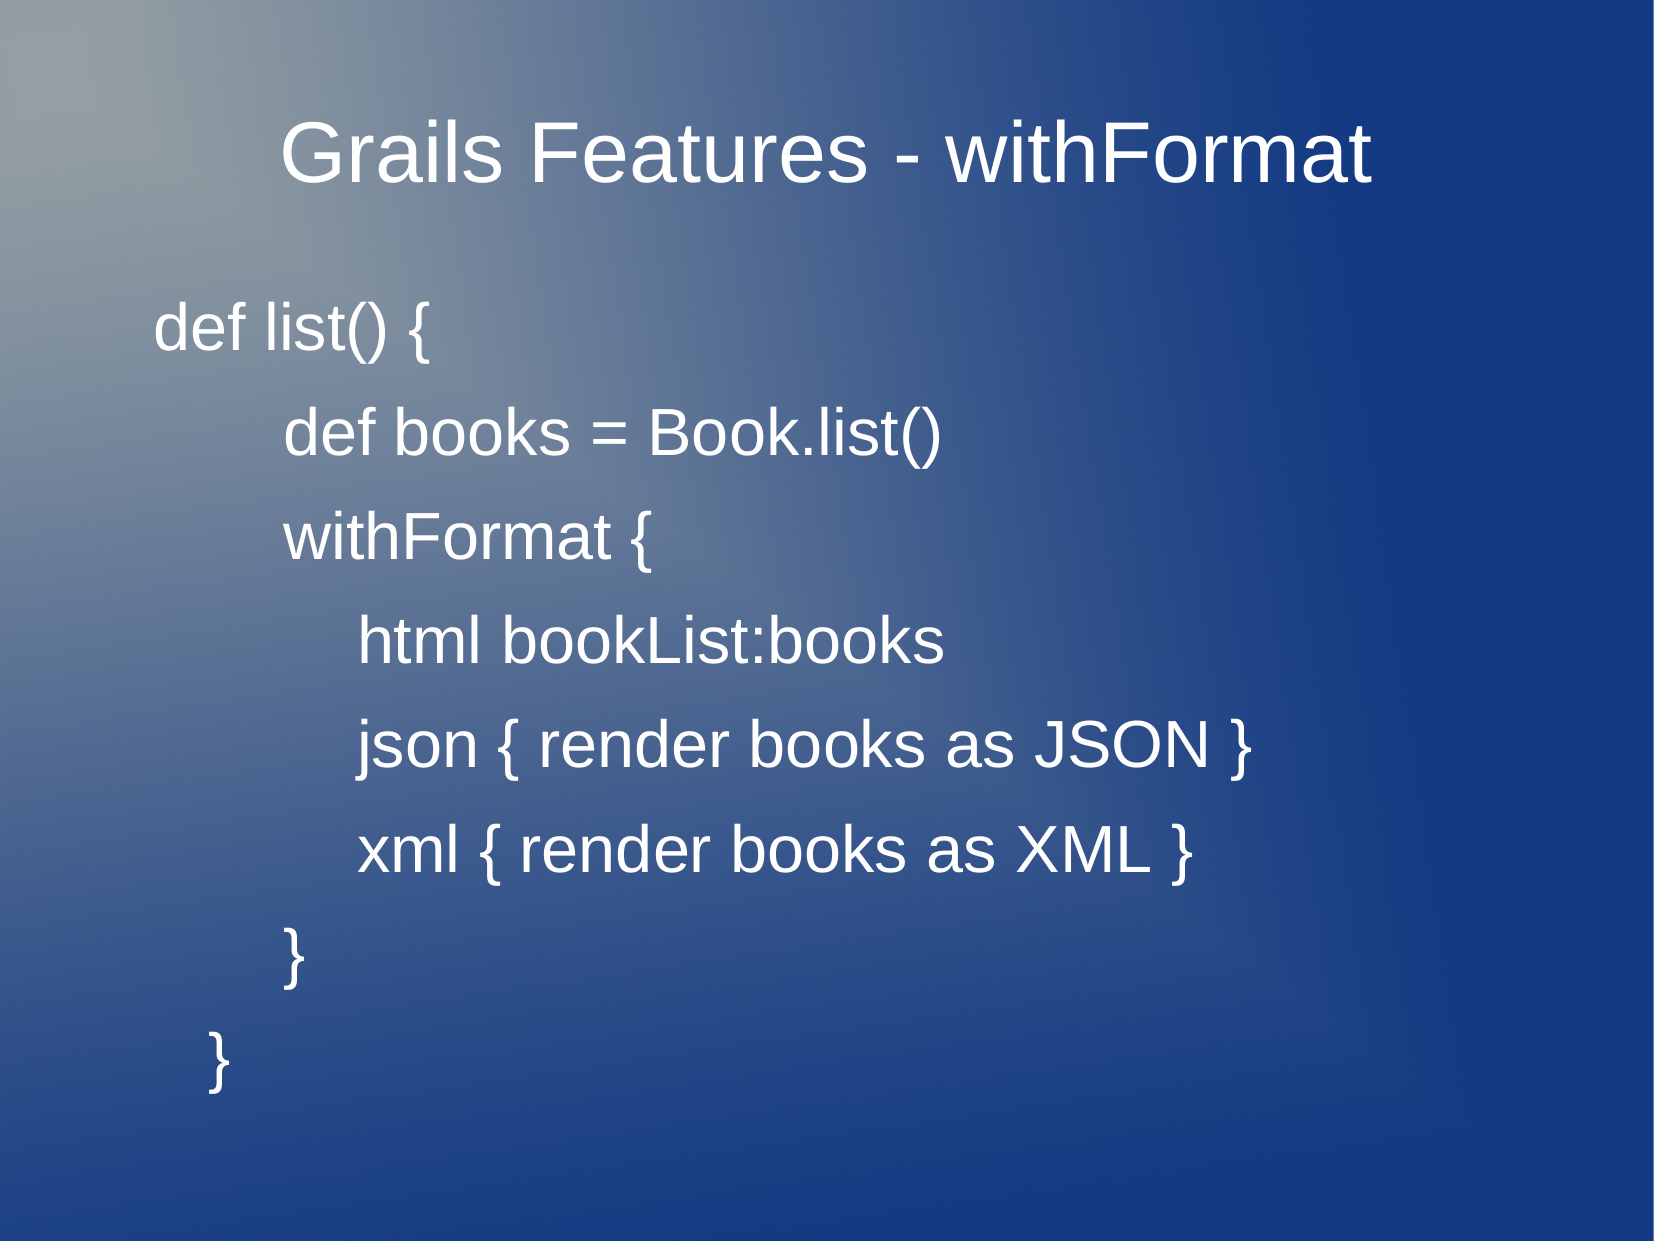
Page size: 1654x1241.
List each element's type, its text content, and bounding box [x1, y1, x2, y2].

list def list() { def books = Book.list() withFormat { html bookList:books json { render books as JSON } xml { render books as XML } } } [82, 290, 1571, 1096]
picture [0, 0, 1654, 1241]
title Grails Features - withFormat [82, 49, 1571, 257]
